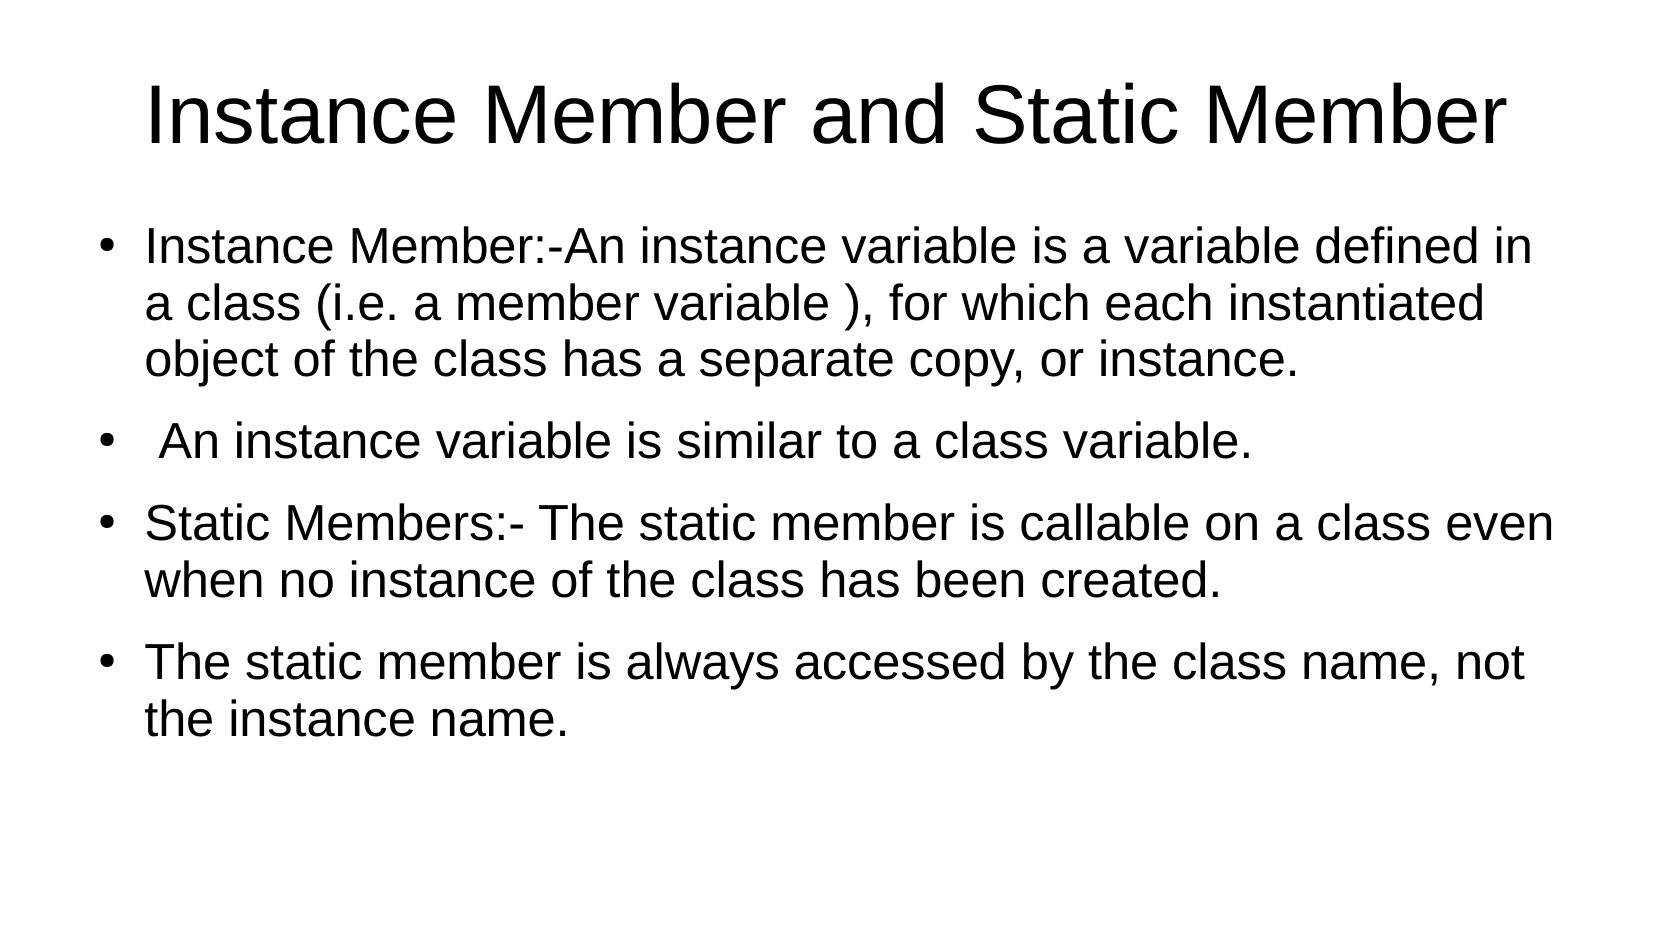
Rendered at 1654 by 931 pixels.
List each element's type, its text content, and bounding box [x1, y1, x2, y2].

title Instance Member and Static Member [82, 37, 1571, 193]
list Instance Member:-An instance variable is a variable defined in a class (i.e. a member variable ), for which each instantiated object of the class has a separate copy, or instance. An instance variable is similar to a class variable. Static Members:- The static member is callable on a class even when no instance of the class has been created. The static member is always accessed by the class name, not the instance name. [82, 217, 1571, 758]
